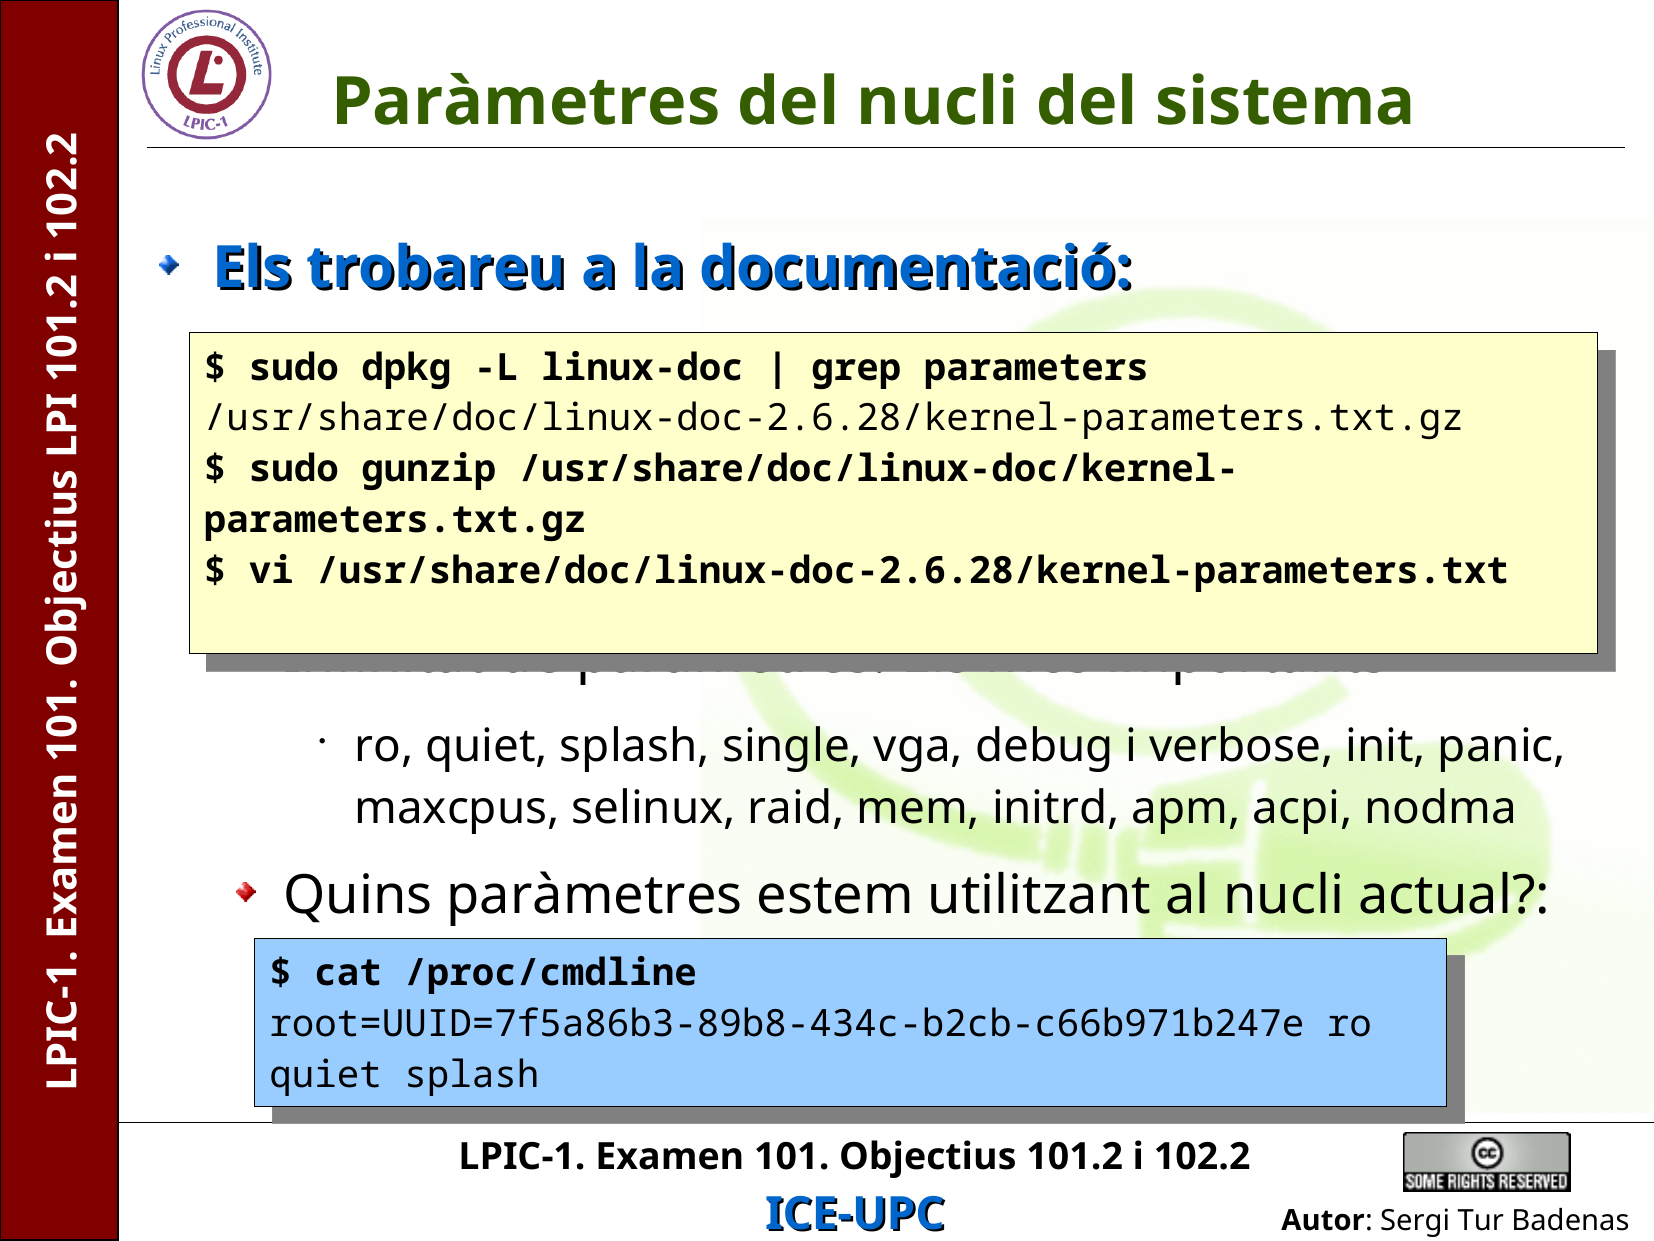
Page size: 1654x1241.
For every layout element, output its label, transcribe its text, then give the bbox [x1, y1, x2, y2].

list Els trobareu a la documentació: Infinitat de paràmetres: Els més importants ro, quiet, splash, single, vga, debug i verbose, init, panic, maxcpus, selinux, raid, mem, initrd, apm, acpi, nodma Quins paràmetres estem utilitzant al nucli actual?: [141, 225, 1630, 1061]
text_box $ cat /proc/cmdline root=UUID=7f5a86b3-89b8-434c-b2cb-c66b971b247e ro quiet splash [254, 938, 1447, 1066]
title Paràmetres del nucli del sistema [129, 55, 1619, 142]
picture [1403, 1132, 1571, 1192]
picture [700, 217, 1654, 1113]
picture [135, 5, 277, 55]
text_box $ sudo dpkg -L linux-doc | grep parameters /usr/share/doc/linux-doc-2.6.28/kernel-parameters.txt.gz $ sudo gunzip /usr/share/doc/linux-doc/kernel-parameters.txt.gz $ vi /usr/share/doc/linux-doc-2.6.28/kernel-parameters.txt [189, 332, 1598, 573]
